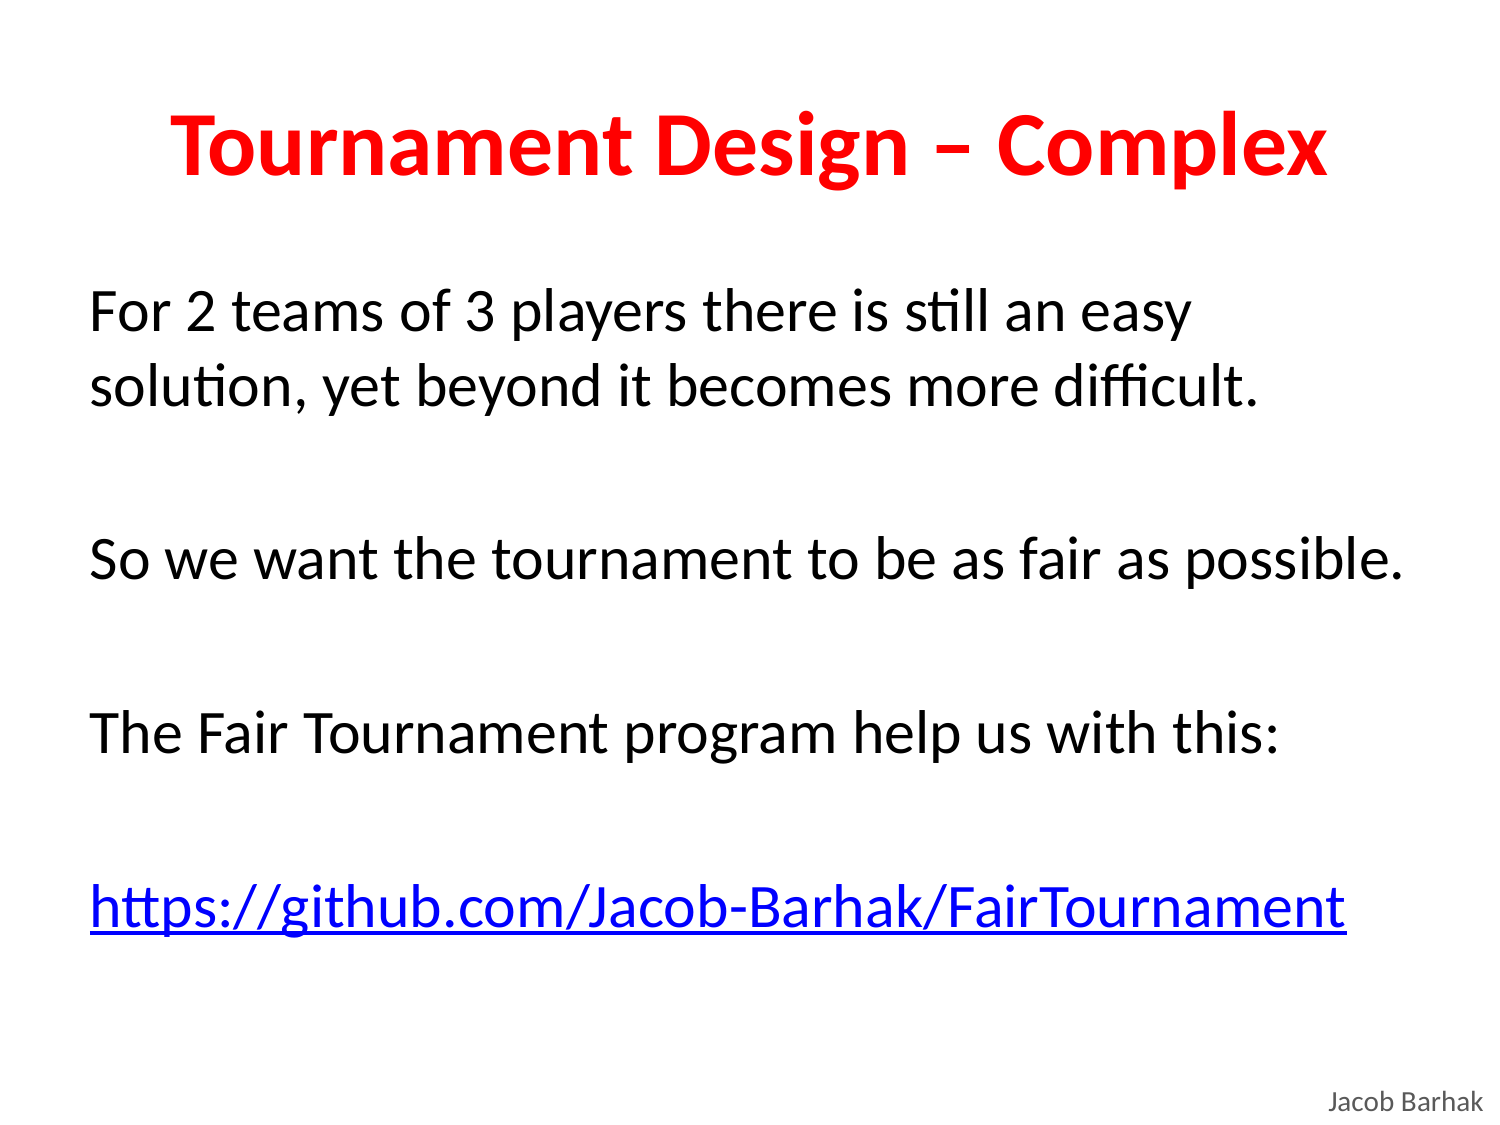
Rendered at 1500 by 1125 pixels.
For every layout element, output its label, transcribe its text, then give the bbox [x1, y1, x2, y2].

text_box For 2 teams of 3 players there is still an easy solution, yet beyond it becomes more difficult. So we want the tournament to be as fair as possible. The Fair Tournament program help us with this: https://github.com/Jacob-Barhak/FairTournament [75, 262, 1425, 1005]
text_box Tournament Design – Complex [75, 45, 1425, 233]
